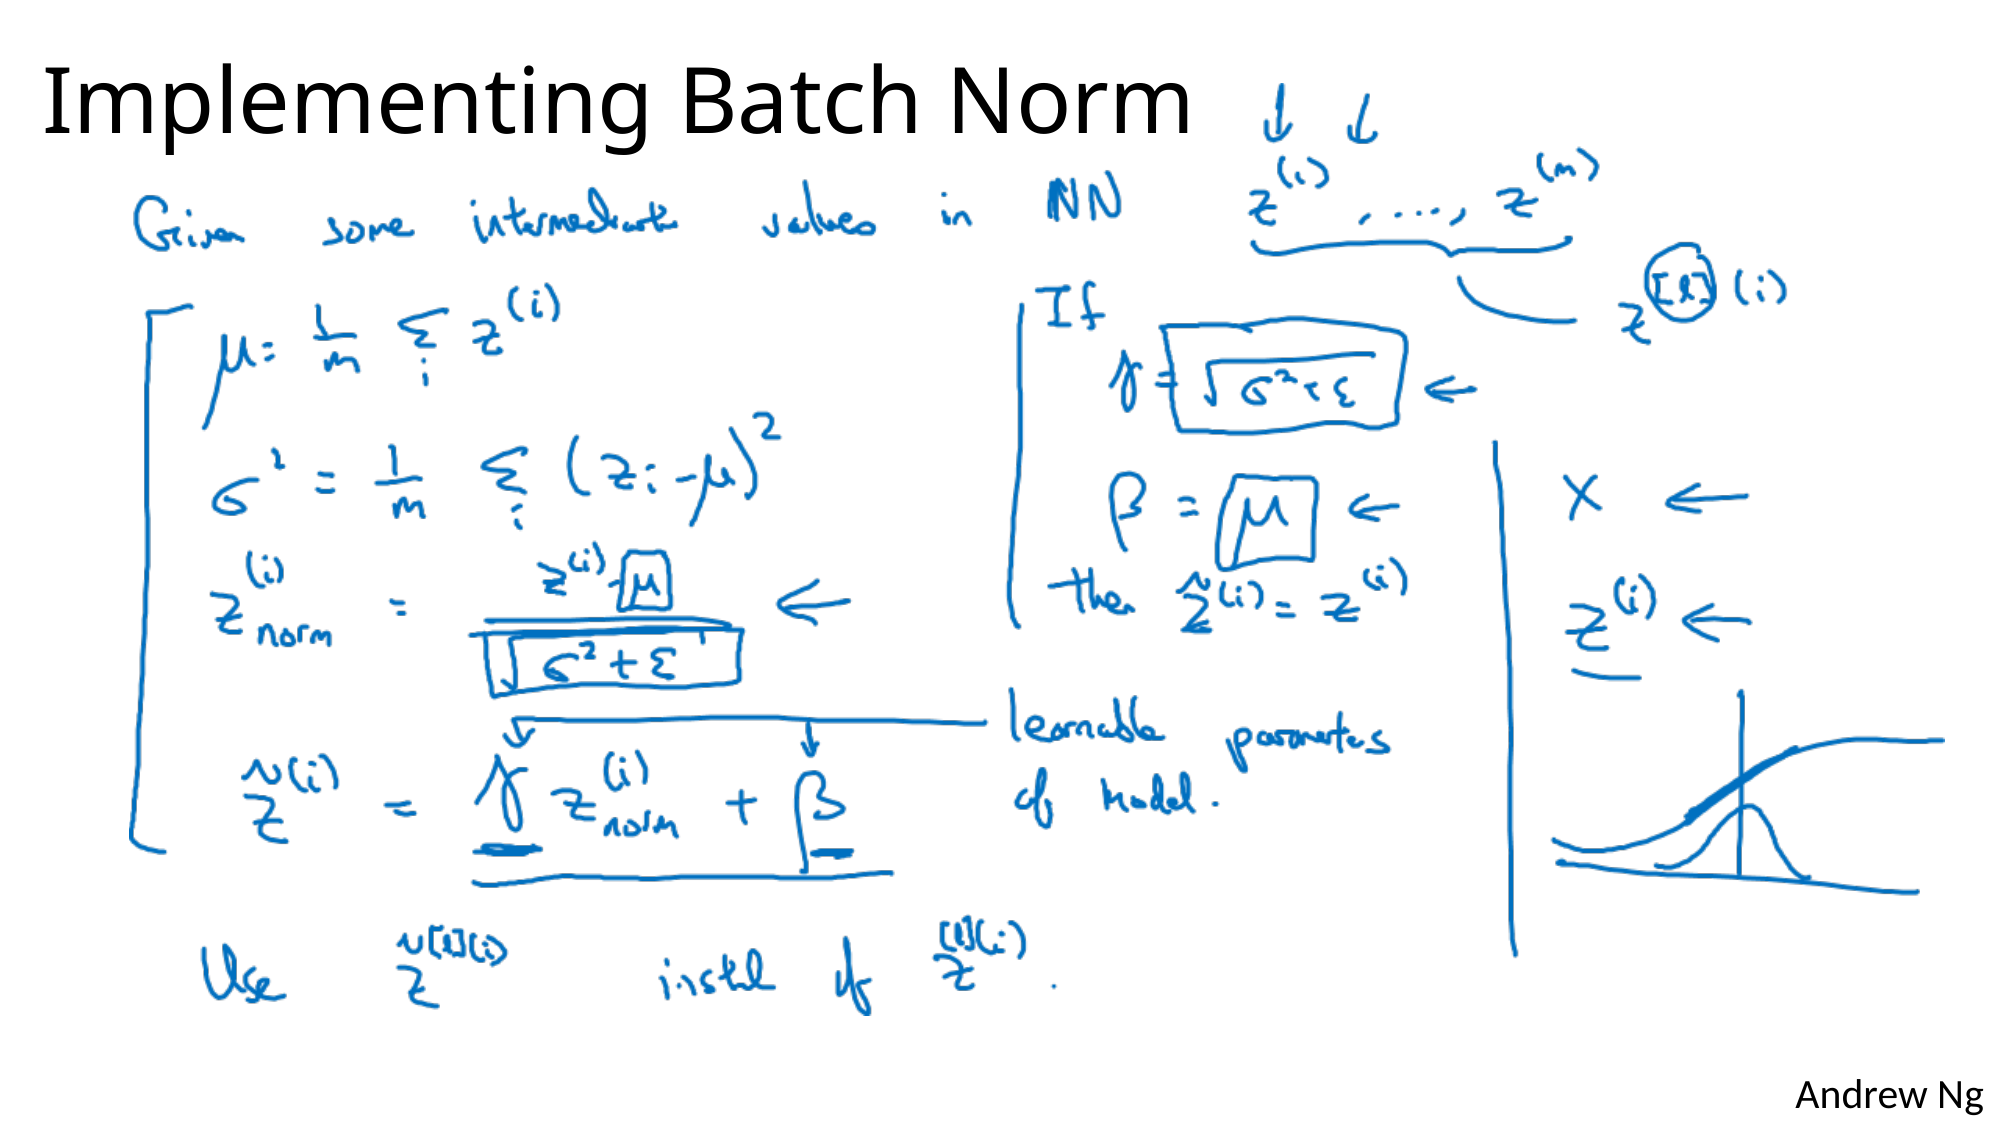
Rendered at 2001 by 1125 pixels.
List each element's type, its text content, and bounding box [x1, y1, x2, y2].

title Implementing Batch Norm [26, 34, 1867, 252]
picture [129, 83, 1945, 1016]
